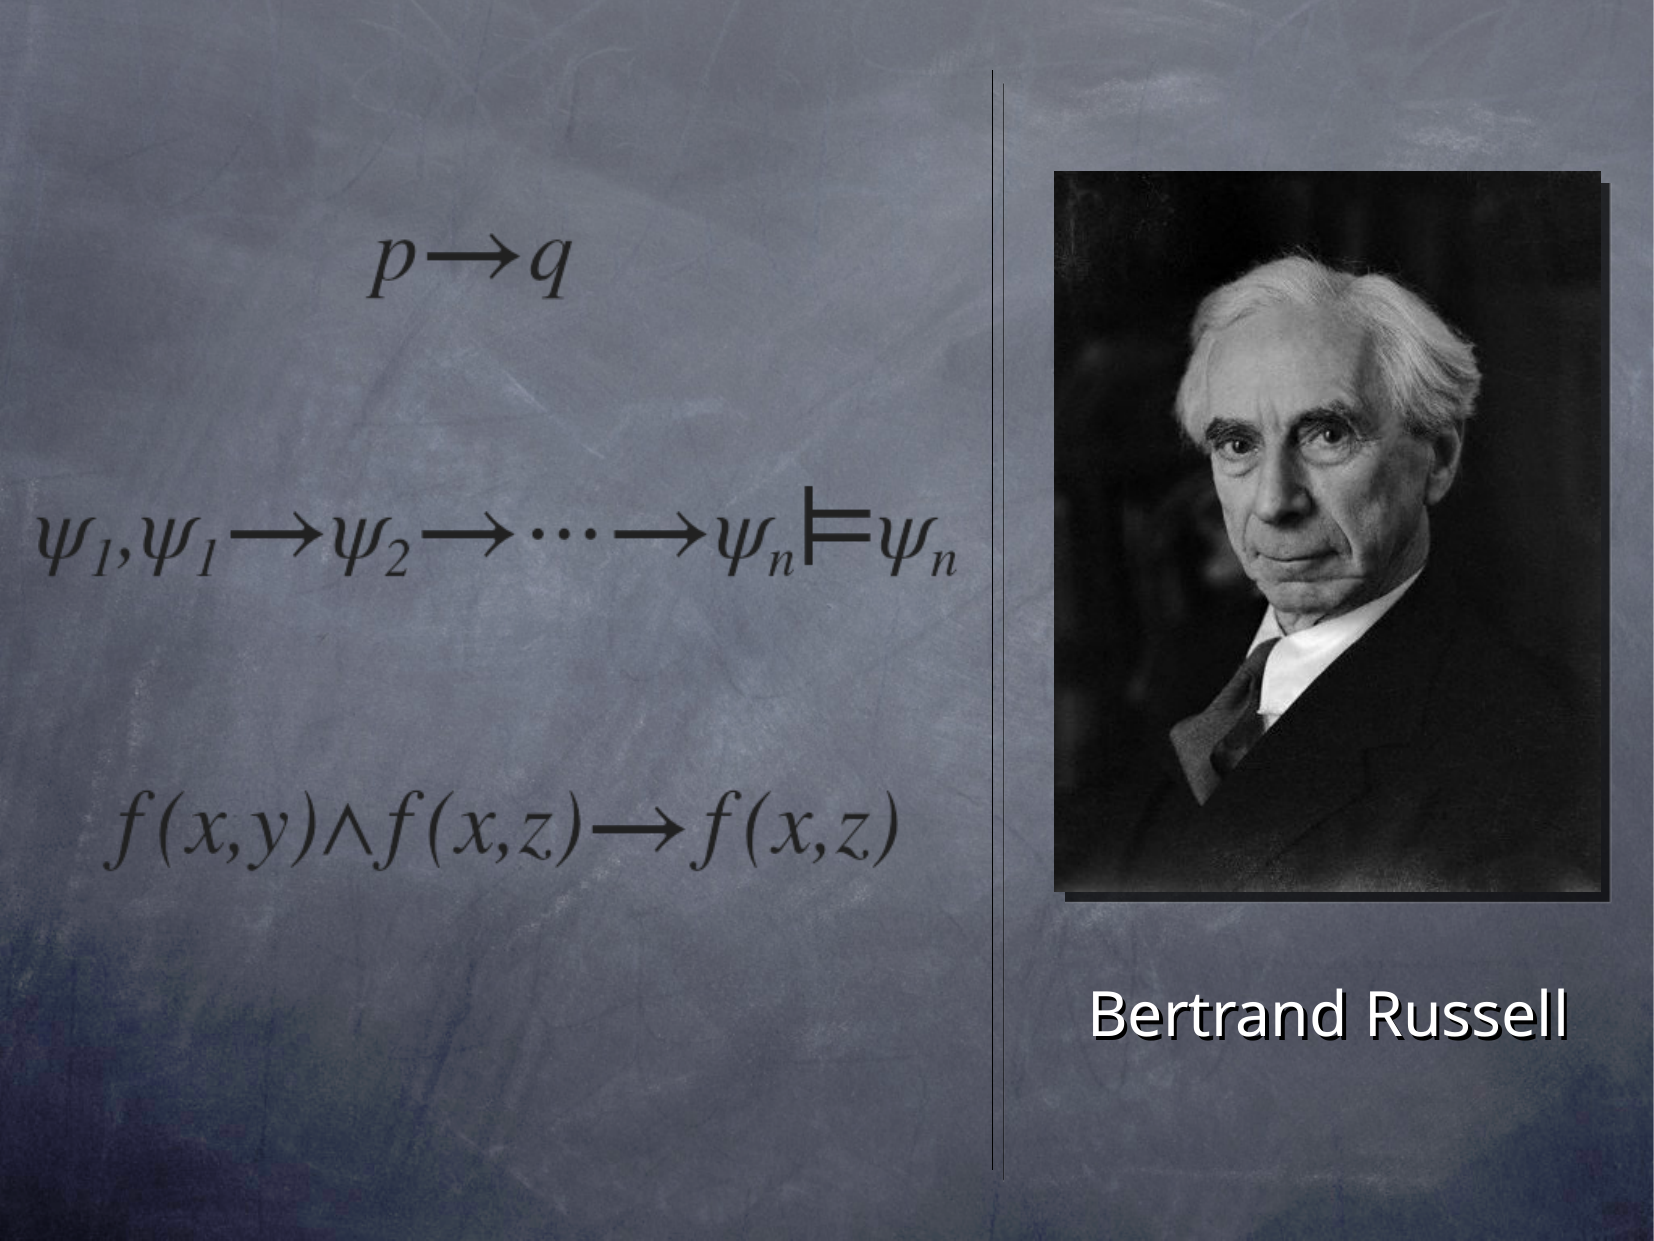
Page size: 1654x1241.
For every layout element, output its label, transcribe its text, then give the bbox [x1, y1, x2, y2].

text_box Bertrand Russell [1057, 962, 1601, 1049]
picture [0, 0, 1654, 1241]
